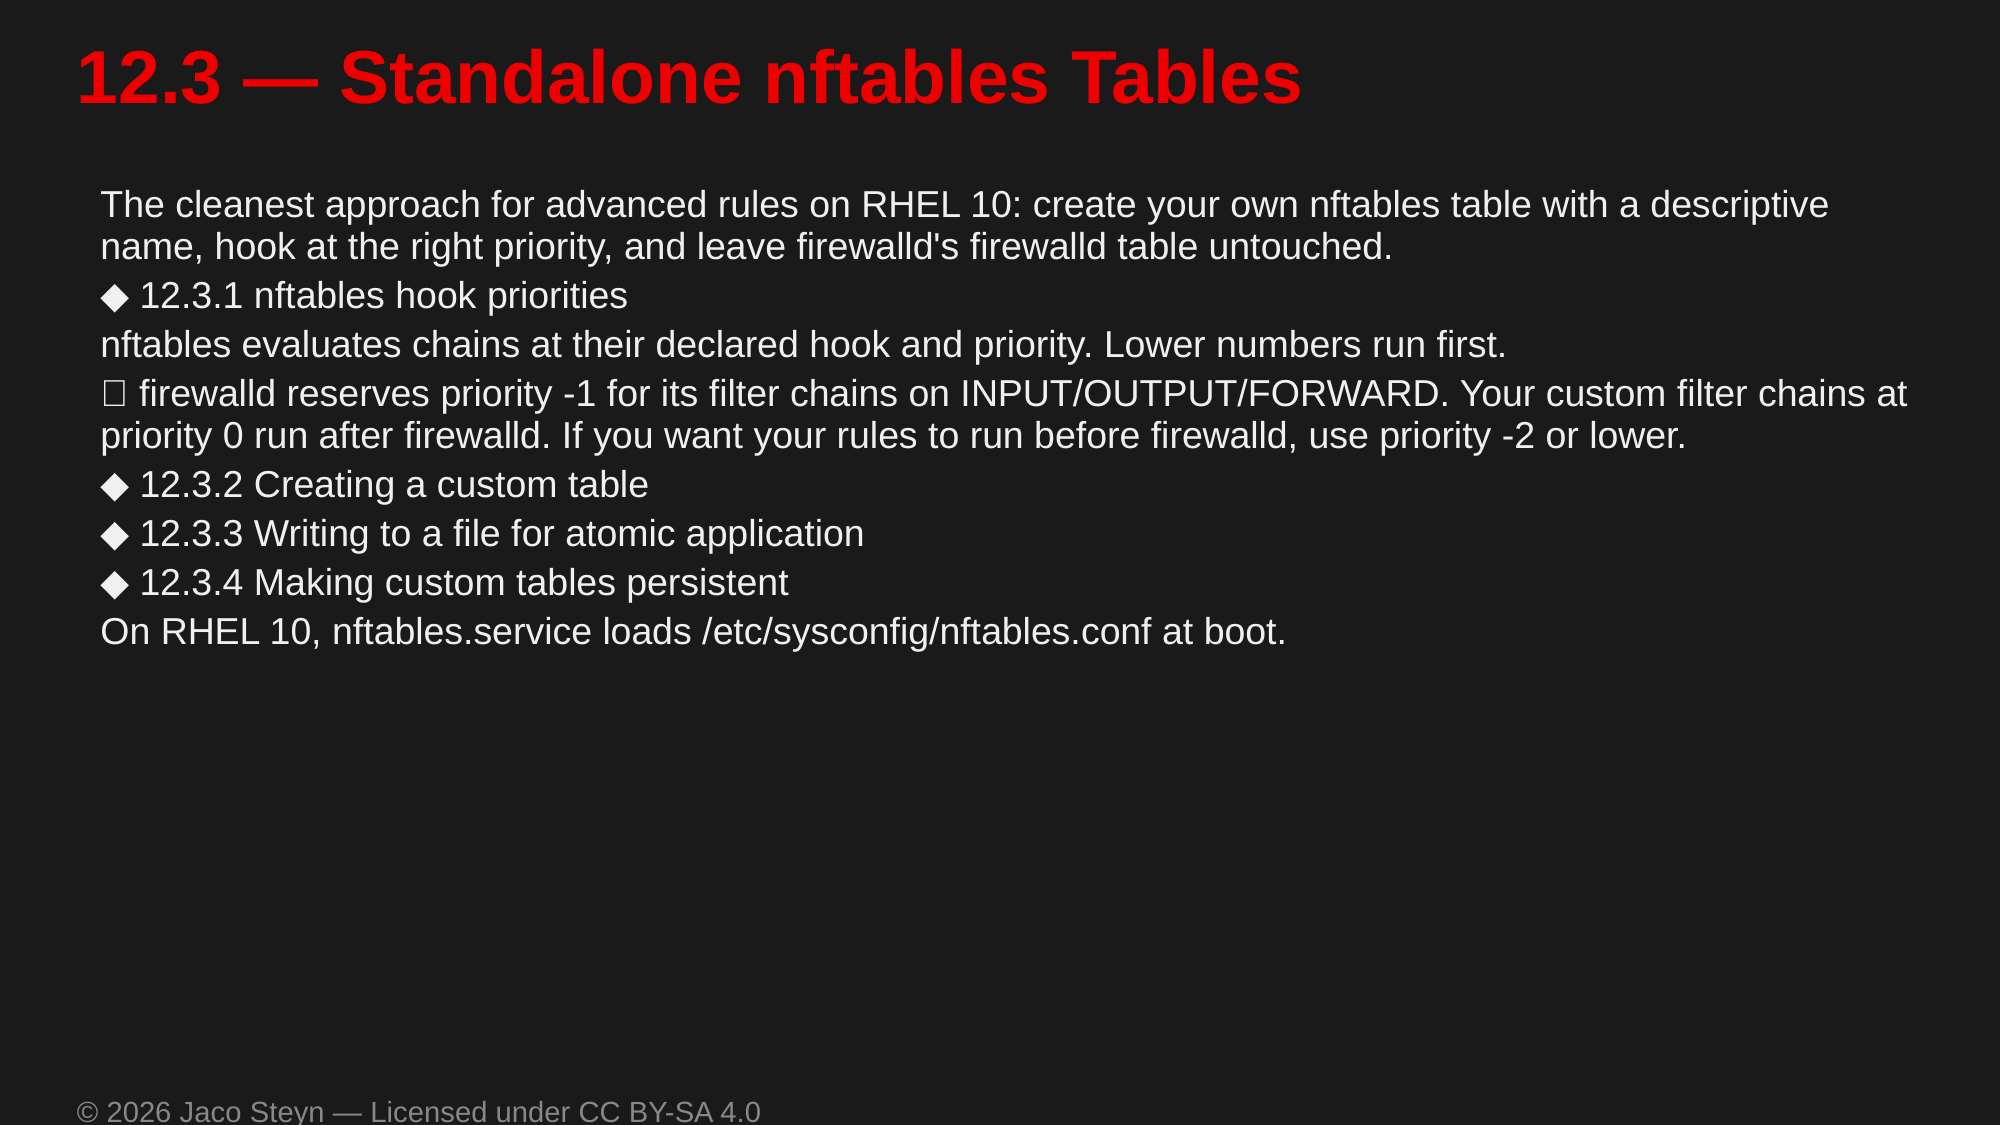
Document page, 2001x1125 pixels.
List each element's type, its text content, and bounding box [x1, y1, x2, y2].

text_box 12.3 — Standalone nftables Tables [59, 23, 1942, 154]
text_box © 2026 Jaco Steyn — Licensed under CC BY-SA 4.0 [59, 1083, 1942, 1120]
text_box The cleanest approach for advanced rules on RHEL 10: create your own nftables table with a descriptive name, hook at the right priority, and leave firewalld's firewalld table untouched. ◆ 12.3.1 nftables hook priorities nftables evaluates chains at their declared hook and priority. Lower numbers run first. 💡 firewalld reserves priority -1 for its filter chains on INPUT/OUTPUT/FORWARD. Your custom filter chains at priority 0 run after firewalld. If you want your rules to run before firewalld, use priority -2 or lower. ◆ 12.3.2 Creating a custom table ◆ 12.3.3 Writing to a file for atomic application ◆ 12.3.4 Making custom tables persistent On RHEL 10, nftables.service loads /etc/sysconfig/nftables.conf at boot. [59, 171, 1942, 1083]
